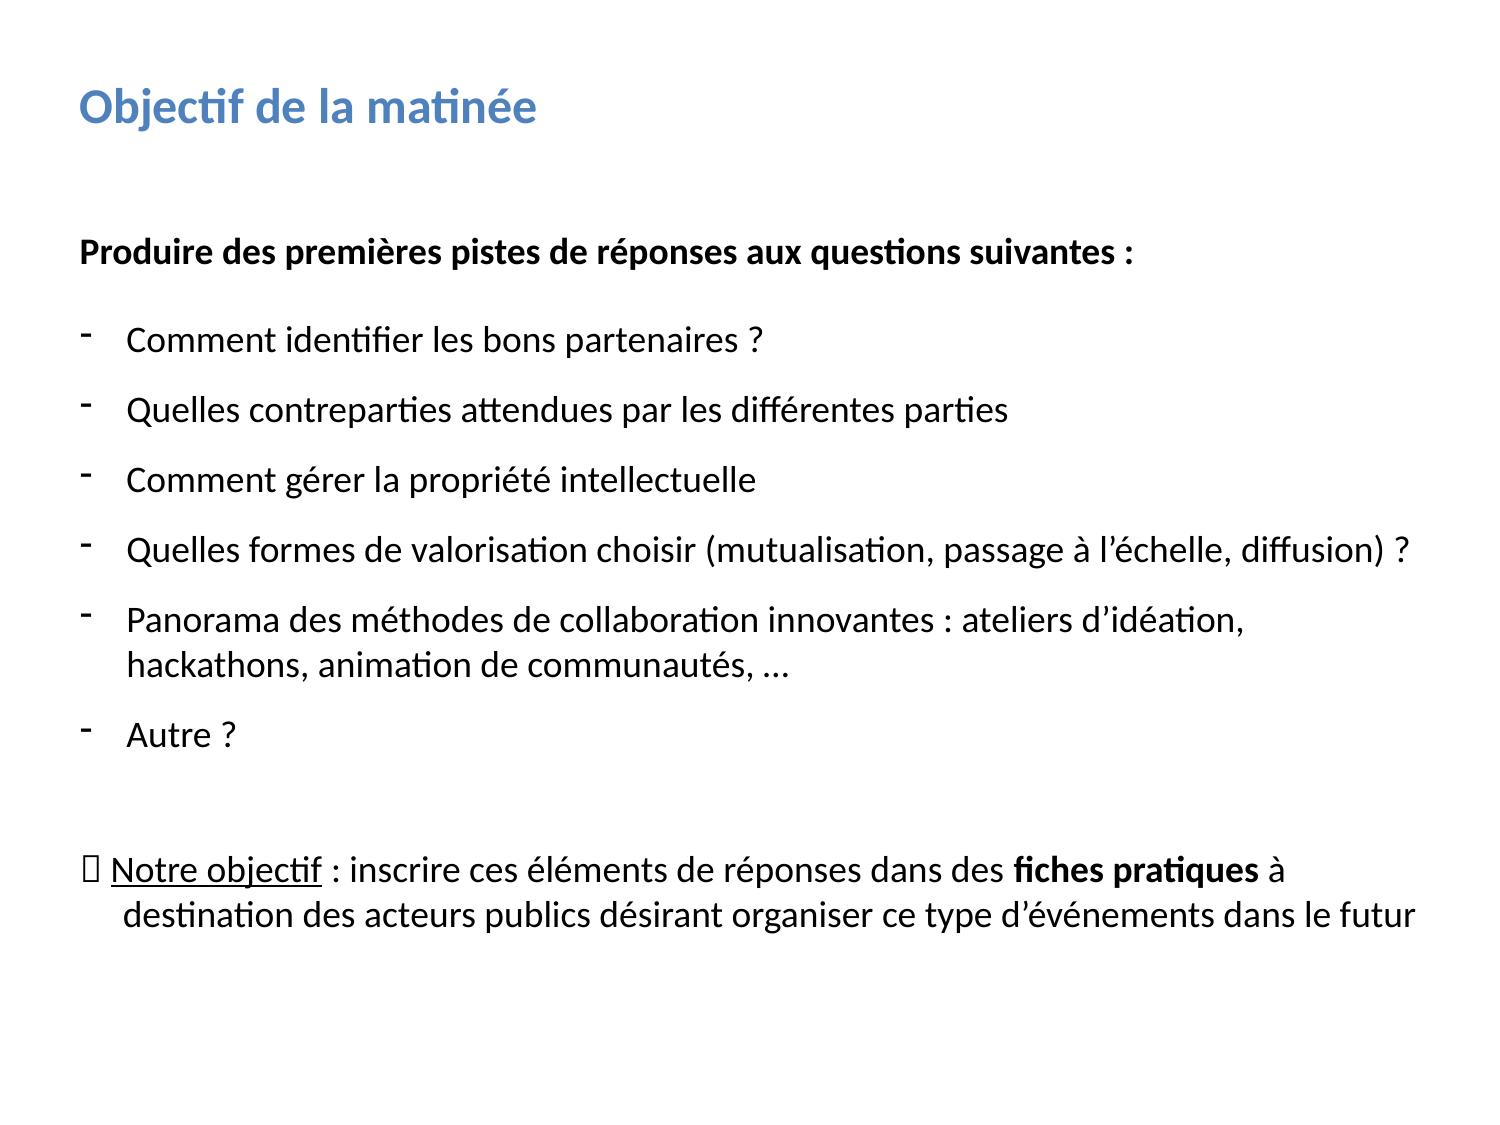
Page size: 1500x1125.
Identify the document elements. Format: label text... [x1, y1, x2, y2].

text_box Objectif de la matinée [64, 66, 691, 142]
text_box Produire des premières pistes de réponses aux questions suivantes : Comment identifier les bons partenaires ? Quelles contreparties attendues par les différentes parties Comment gérer la propriété intellectuelle Quelles formes de valorisation choisir (mutualisation, passage à l’échelle, diffusion) ? Panorama des méthodes de collaboration innovantes : ateliers d’idéation, hackathons, animation de communautés, … Autre ?  Notre objectif : inscrire ces éléments de réponses dans des fiches pratiques à destination des acteurs publics désirant organiser ce type d’événements dans le futur [64, 219, 1436, 943]
